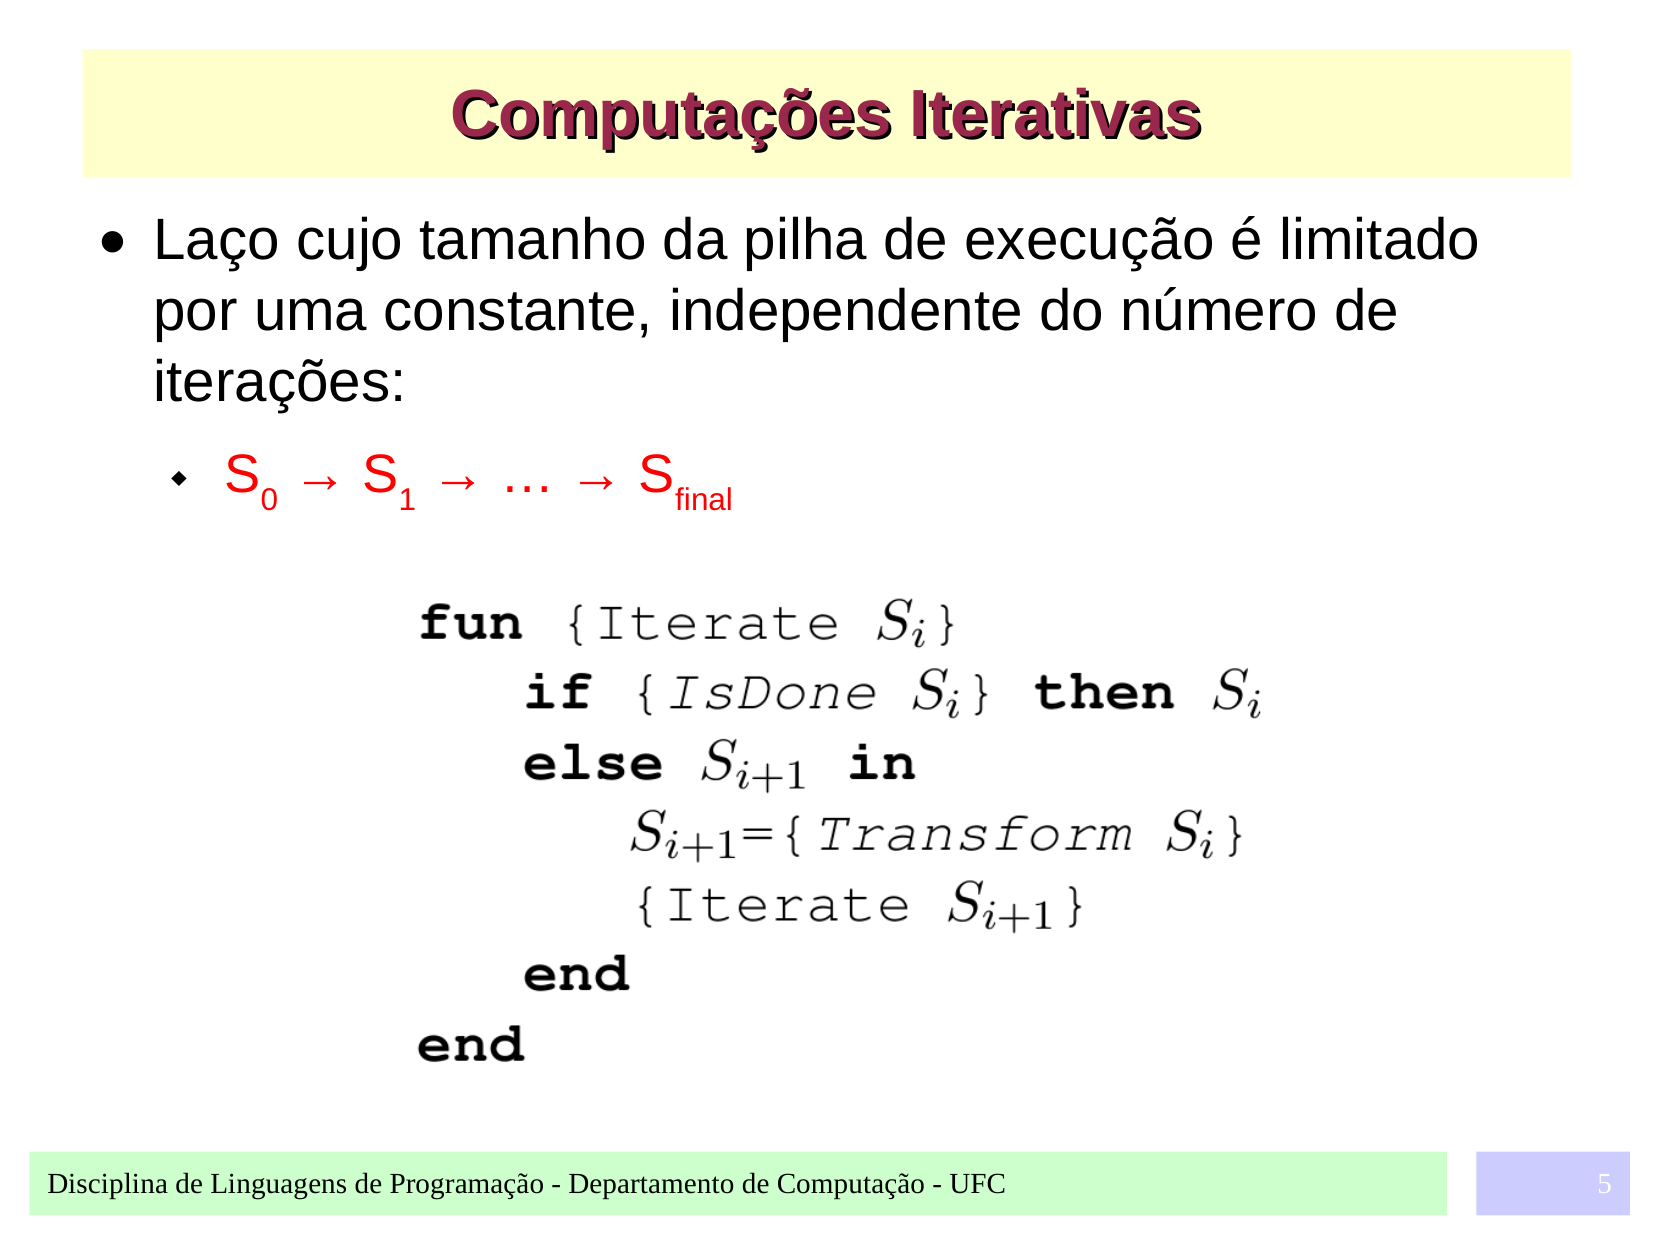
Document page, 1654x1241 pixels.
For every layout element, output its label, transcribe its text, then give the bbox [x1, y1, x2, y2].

title Computações Iterativas [82, 49, 1571, 178]
list Laço cujo tamanho da pilha de execução é limitado por uma constante, independente do número de iterações: S0 → S1 → … → Sfinal [82, 206, 1571, 1137]
picture [413, 587, 1270, 1075]
